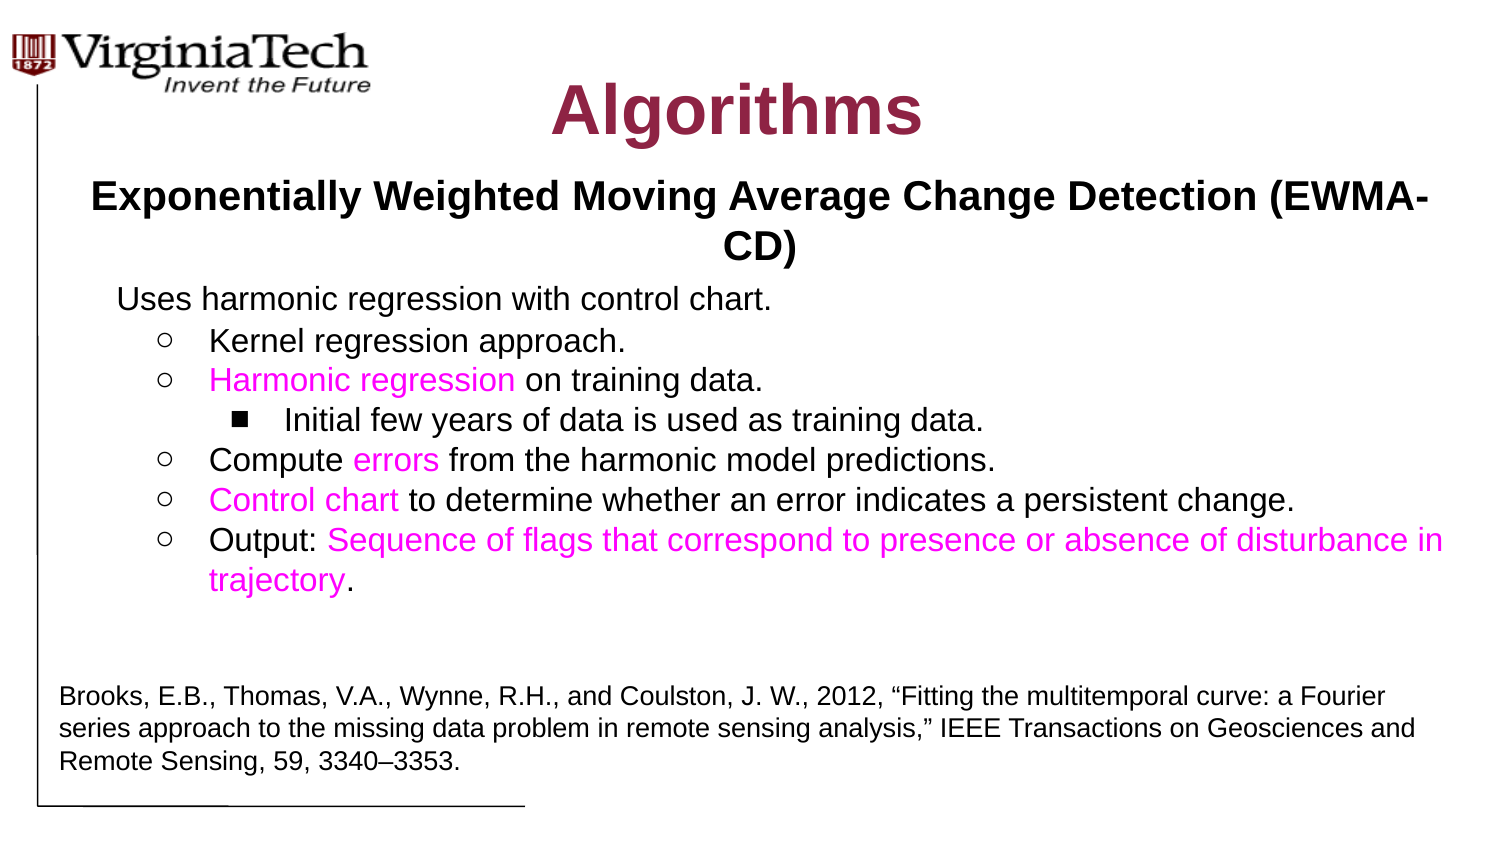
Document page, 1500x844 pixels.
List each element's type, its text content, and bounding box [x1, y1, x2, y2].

title Algorithms [90, 56, 1385, 149]
text_box Exponentially Weighted Moving Average Change Detection (EWMA-CD) Uses harmonic regression with control chart. Kernel regression approach. Harmonic regression on training data. Initial few years of data is used as training data. Compute errors from the harmonic model predictions. Control chart to determine whether an error indicates a persistent change. Output: Sequence of flags that correspond to presence or absence of disturbance in trajectory. Brooks, E.B., Thomas, V.A., Wynne, R.H., and Coulston, J. W., 2012, “Fitting the multitemporal curve: a Fourier series approach to the missing data problem in remote sensing analysis,” IEEE Transactions on Geosciences and Remote Sensing, 59, 3340–3353. [43, 153, 1477, 802]
picture [12, 32, 372, 94]
